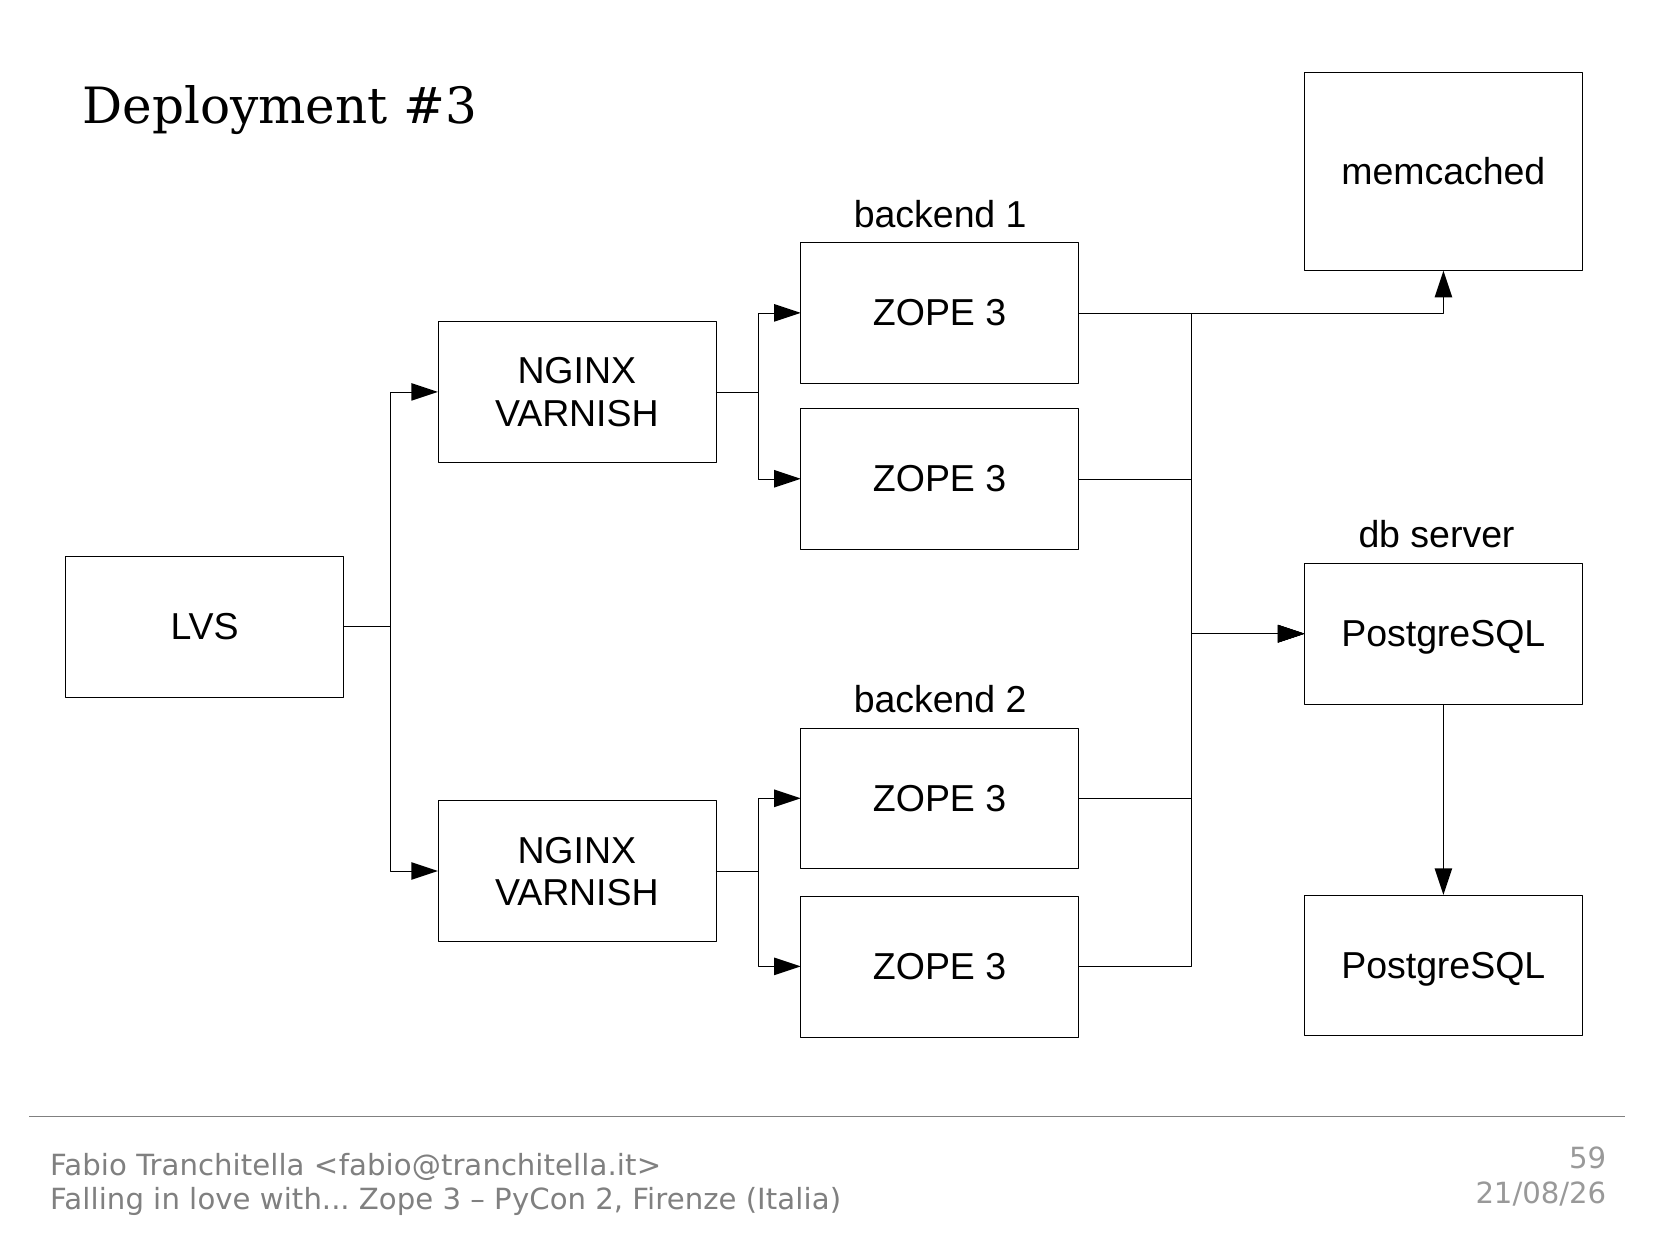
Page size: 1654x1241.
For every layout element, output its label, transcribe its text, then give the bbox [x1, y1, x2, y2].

text_box ZOPE 3 [800, 242, 1079, 384]
text_box backend 1 [839, 185, 1042, 243]
text_box db server [1343, 506, 1530, 564]
text_box NGINX VARNISH [437, 800, 716, 942]
text_box ZOPE 3 [800, 408, 1079, 550]
text_box ZOPE 3 [800, 895, 1079, 1037]
text_box NGINX VARNISH [437, 321, 716, 463]
text_box LVS [65, 556, 344, 698]
text_box PostgreSQL [1304, 894, 1583, 1036]
text_box PostgreSQL [1304, 563, 1583, 705]
text_box memcached [1304, 71, 1583, 271]
text_box backend 2 [839, 671, 1042, 728]
subtitle Deployment #3 [82, 59, 1571, 153]
text_box ZOPE 3 [800, 727, 1079, 869]
